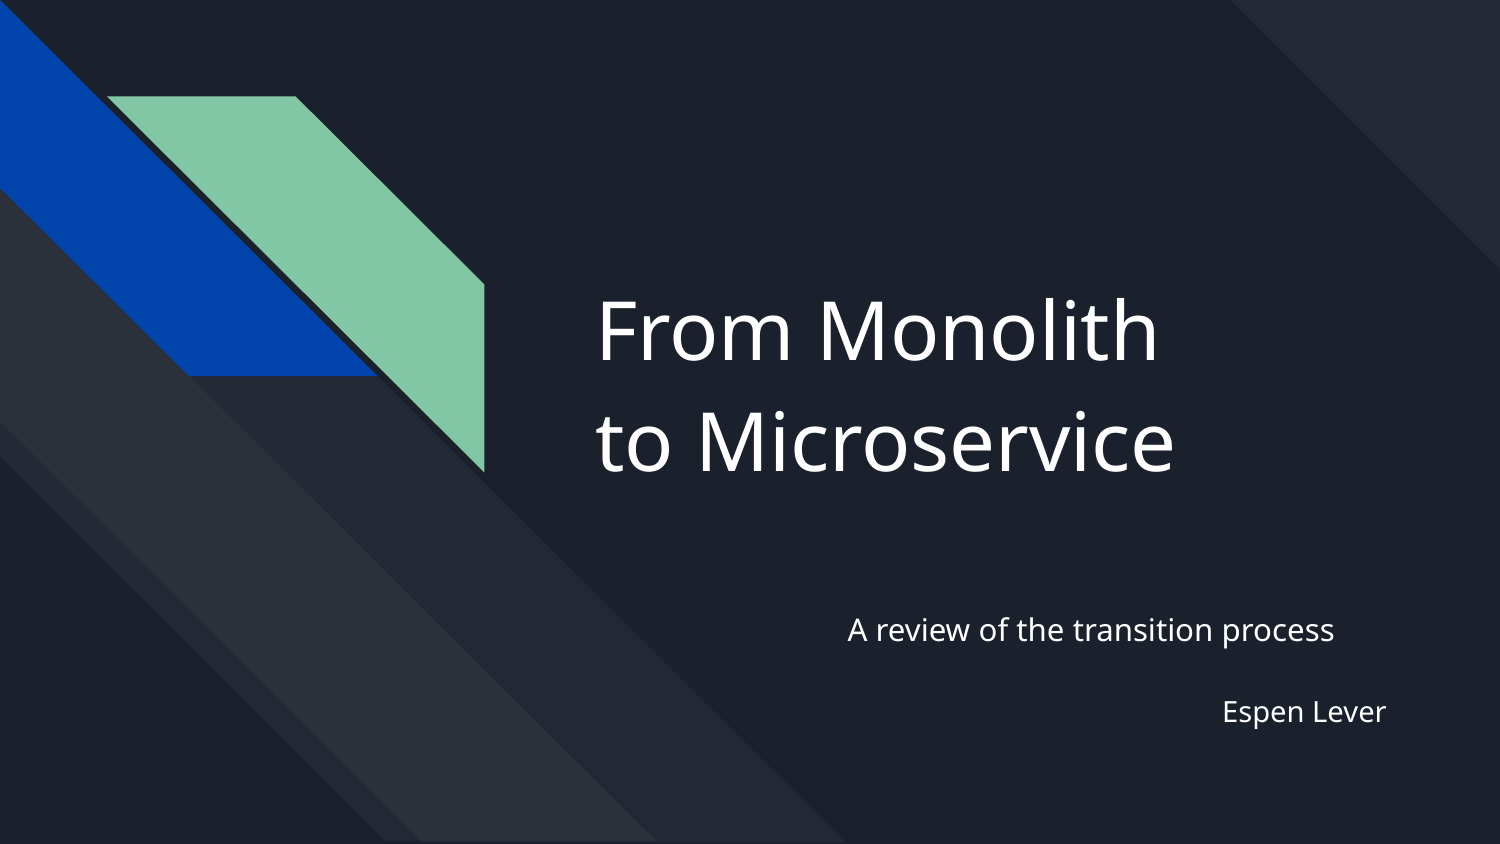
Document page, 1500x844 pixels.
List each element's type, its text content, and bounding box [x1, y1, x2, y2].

subtitle Espen Lever [832, 676, 1402, 760]
title From Monolith to Microservice [580, 258, 1193, 518]
subtitle A review of the transition process [832, 593, 1402, 676]
